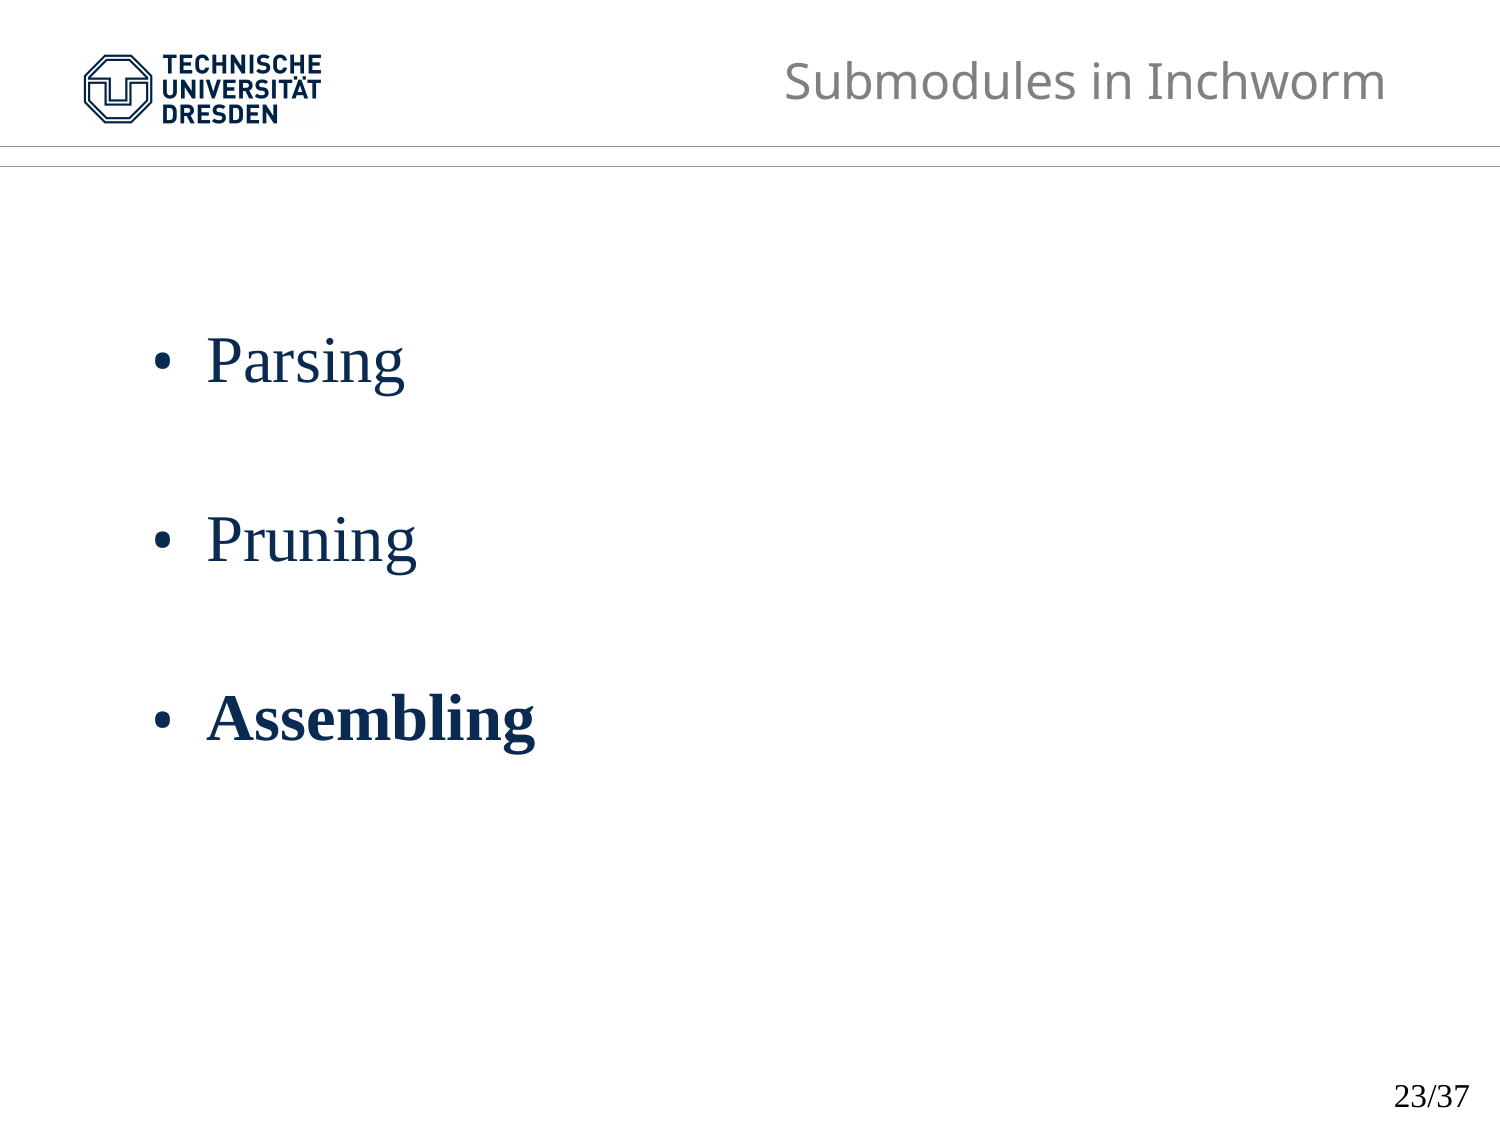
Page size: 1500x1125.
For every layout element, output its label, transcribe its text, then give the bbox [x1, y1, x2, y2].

list Parsing Pruning Assembling [150, 314, 1375, 1061]
title Submodules in Inchworm [616, 12, 1388, 148]
picture [83, 54, 321, 124]
